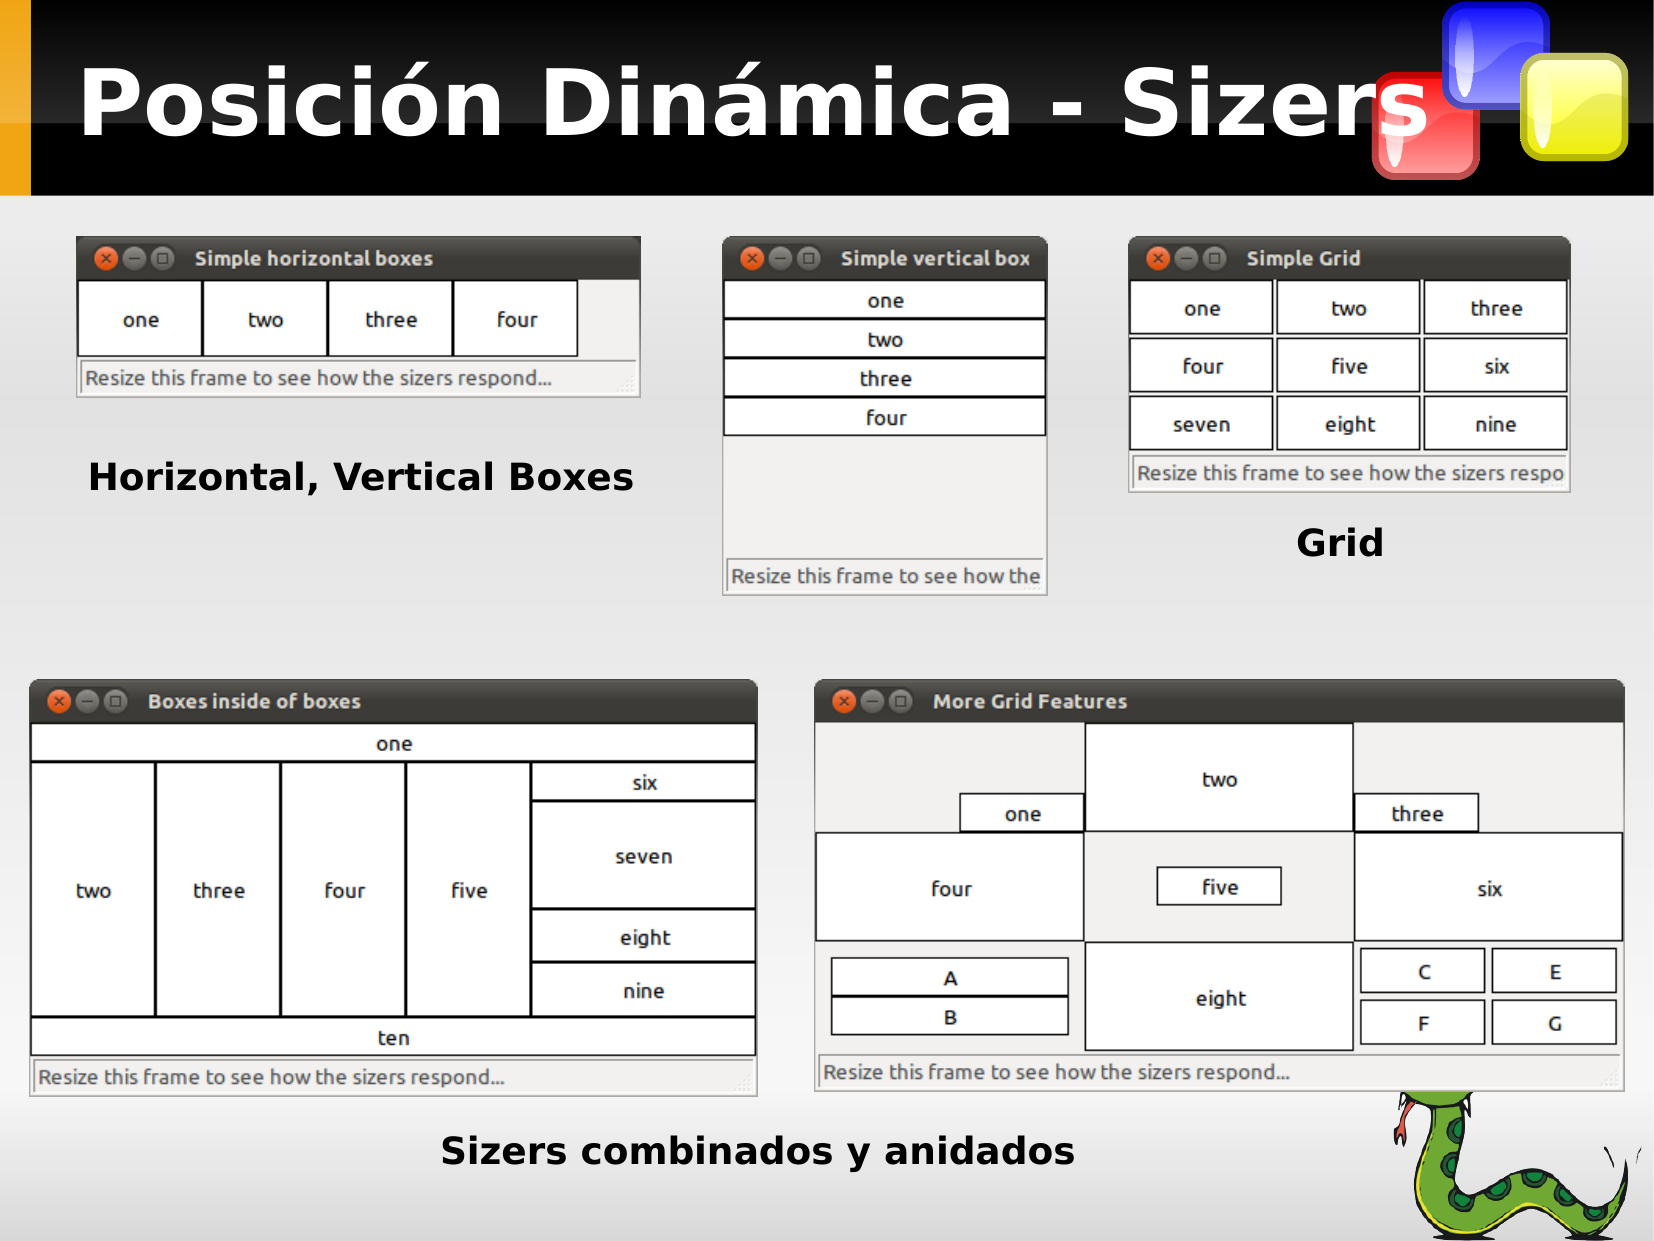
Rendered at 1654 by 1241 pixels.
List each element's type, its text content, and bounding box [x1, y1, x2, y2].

title Posición Dinámica - Sizers [76, 7, 1565, 200]
picture [0, 0, 1654, 1241]
text_box Sizers combinados y anidados [425, 1122, 1091, 1182]
text_box Horizontal, Vertical Boxes [72, 448, 650, 508]
text_box Grid [1281, 514, 1400, 573]
